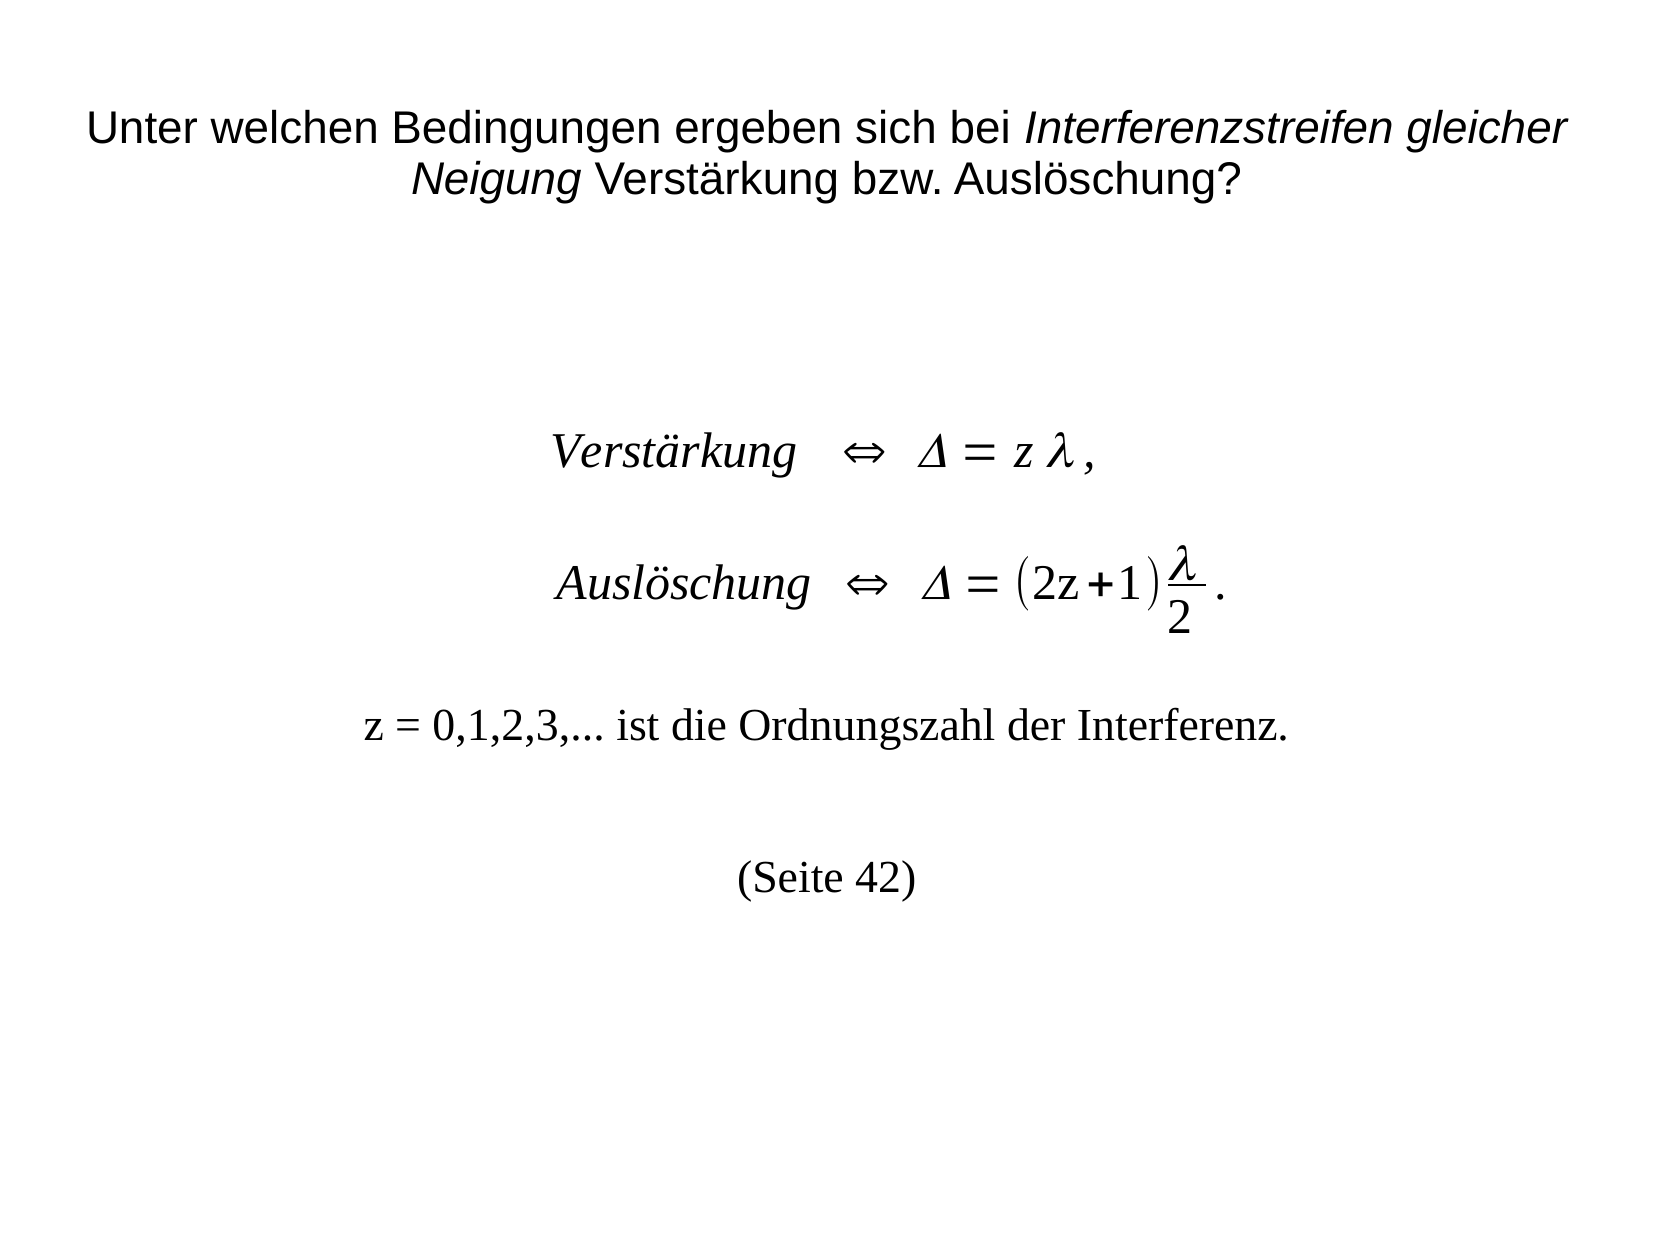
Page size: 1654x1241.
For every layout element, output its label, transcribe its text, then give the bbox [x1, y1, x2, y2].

chart [537, 423, 1238, 648]
title Unter welchen Bedingungen ergeben sich bei Interferenzstreifen gleicher Neigung Verstärkung bzw. Auslöschung? [82, 49, 1571, 257]
subtitle z = 0,1,2,3,... ist die Ordnungszahl der Interferenz. (Seite 42) [82, 290, 1571, 1109]
